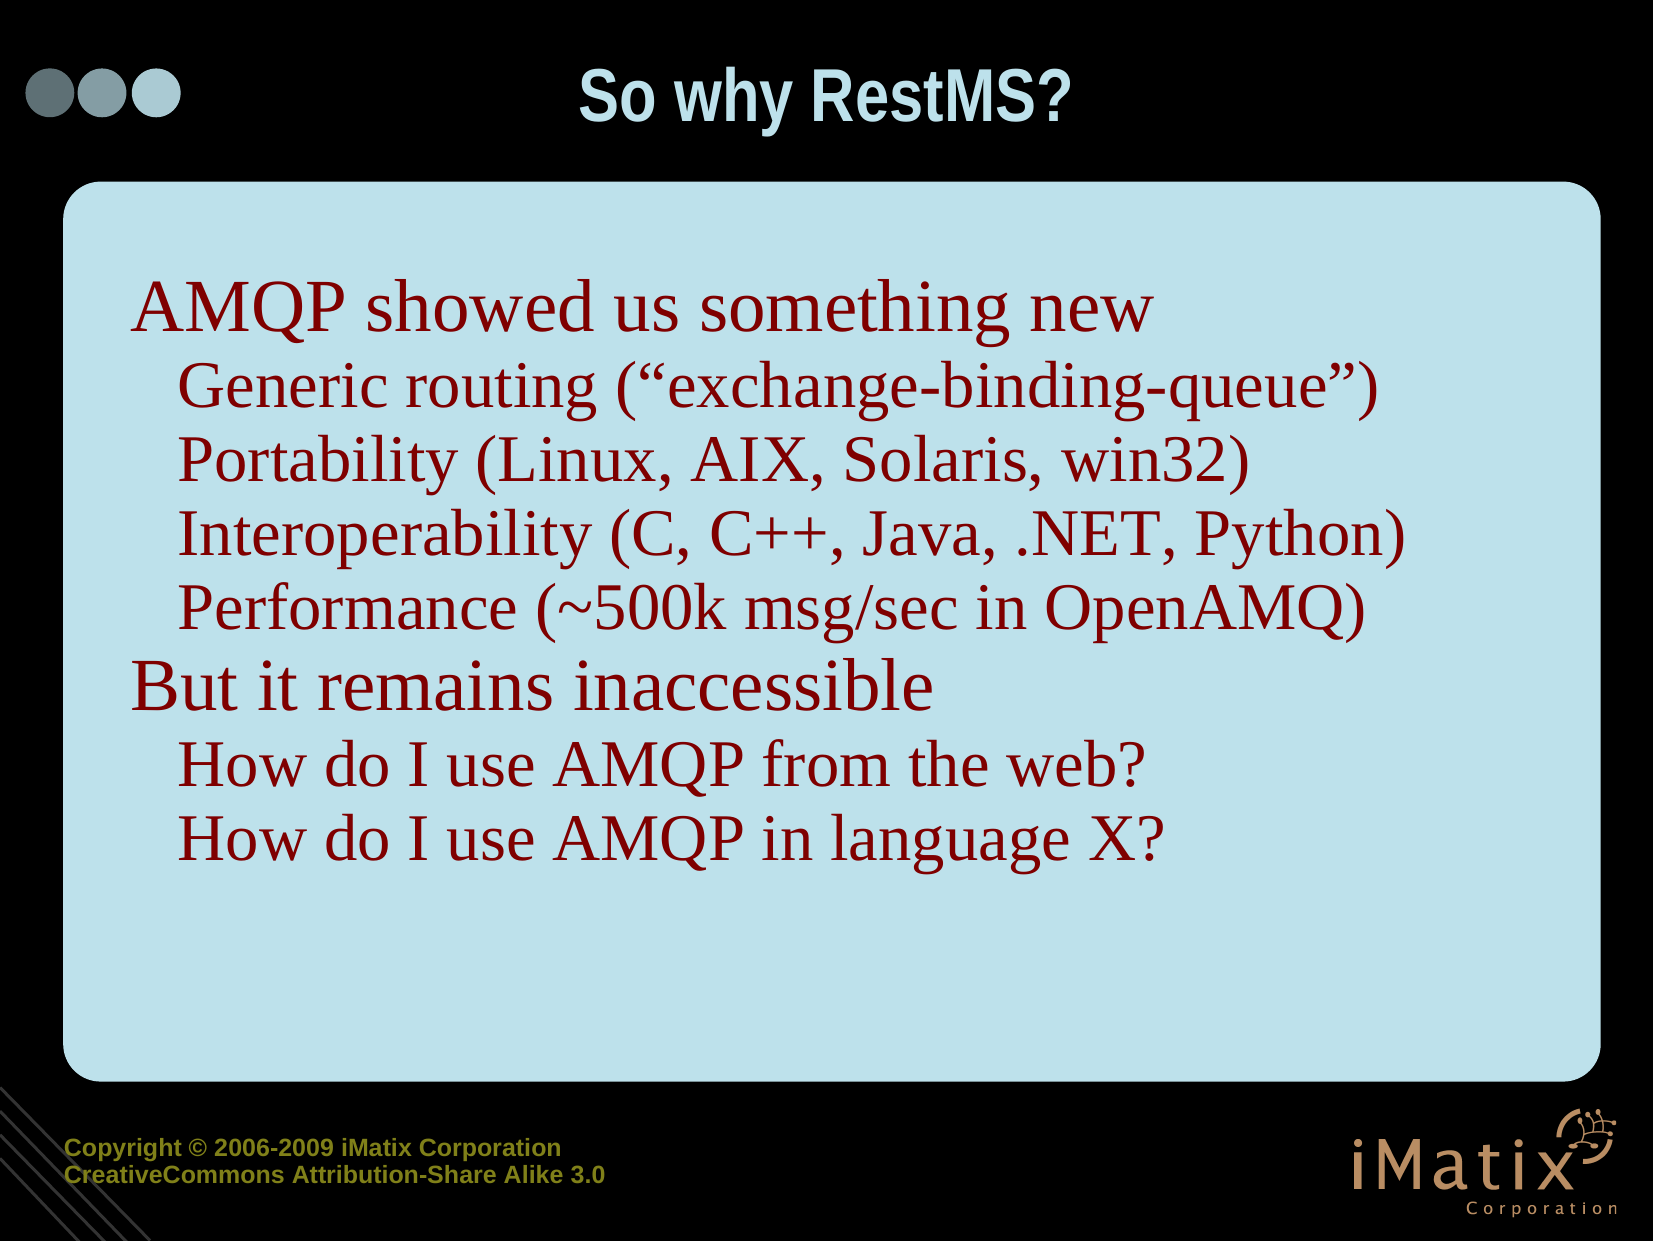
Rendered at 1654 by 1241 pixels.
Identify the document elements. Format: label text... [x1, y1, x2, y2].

list AMQP showed us something new Generic routing (“exchange-binding-queue”) Portability (Linux, AIX, Solaris, win32) Interoperability (C, C++, Java, .NET, Python) Performance (~500k msg/sec in OpenAMQ) But it remains inaccessible How do I use AMQP from the web? How do I use AMQP in language X? [118, 264, 1509, 1010]
title So why RestMS? [0, 0, 1653, 188]
picture [1354, 1108, 1617, 1219]
